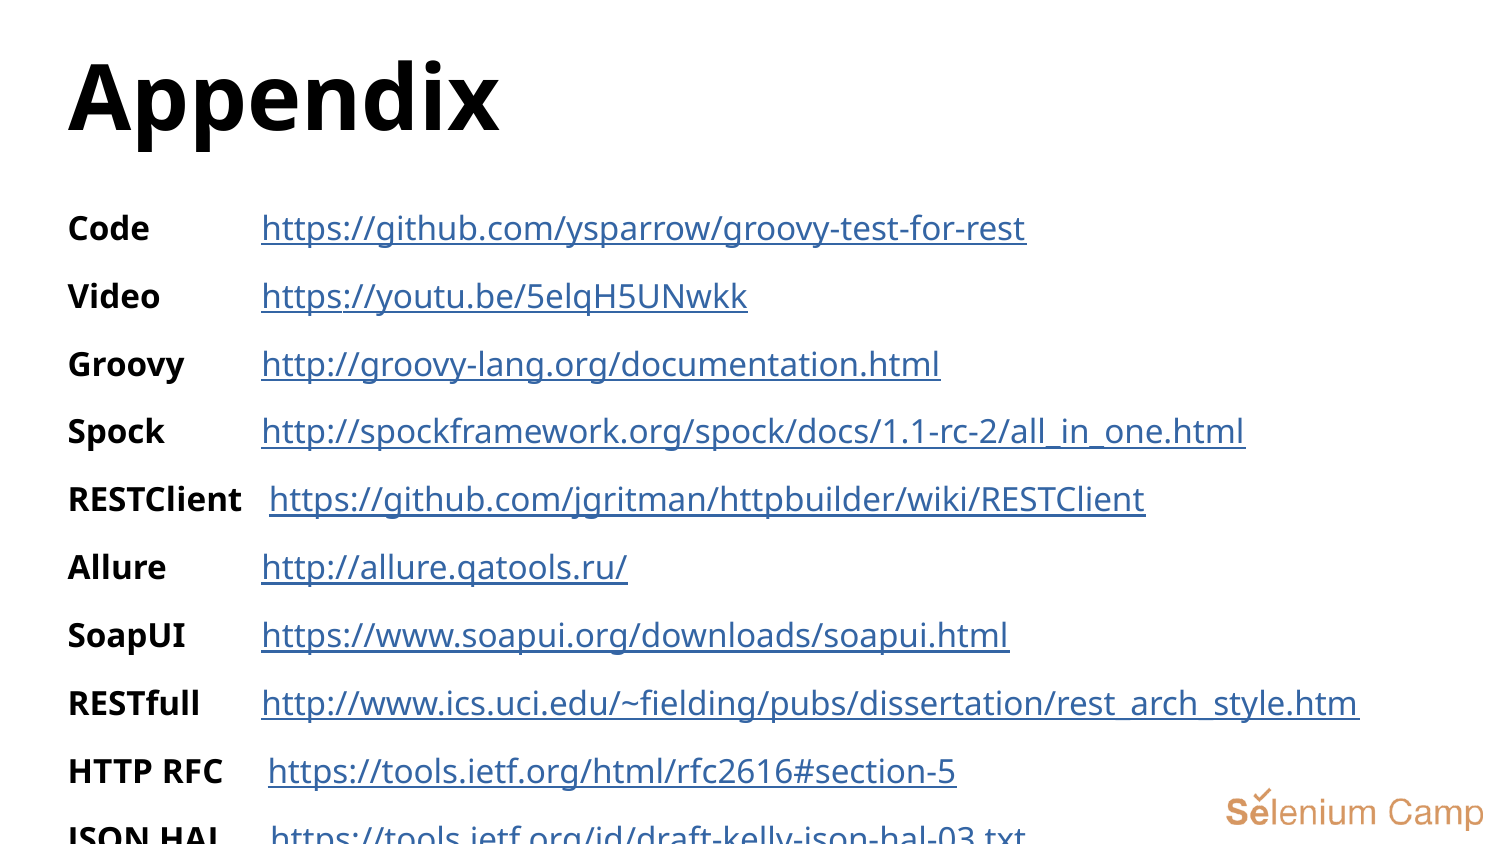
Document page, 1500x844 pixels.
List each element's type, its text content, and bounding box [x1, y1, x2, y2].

picture [1226, 787, 1483, 831]
text_box Code https://github.com/ysparrow/groovy-test-for-rest Video https://youtu.be/5elqH5UNwkk Groovy http://groovy-lang.org/documentation.html Spock http://spockframework.org/spock/docs/1.1-rc-2/all_in_one.html RESTClient https://github.com/jgritman/httpbuilder/wiki/RESTClient Allure http://allure.qatools.ru/ SoapUI https://www.soapui.org/downloads/soapui.html RESTfull http://www.ics.uci.edu/~fielding/pubs/dissertation/rest_arch_style.htm HTTP RFC https://tools.ietf.org/html/rfc2616#section-5 JSON HAL https://tools.ietf.org/id/draft-kelly-json-hal-03.txt [53, 177, 1440, 844]
title Appendix [53, 36, 1430, 151]
